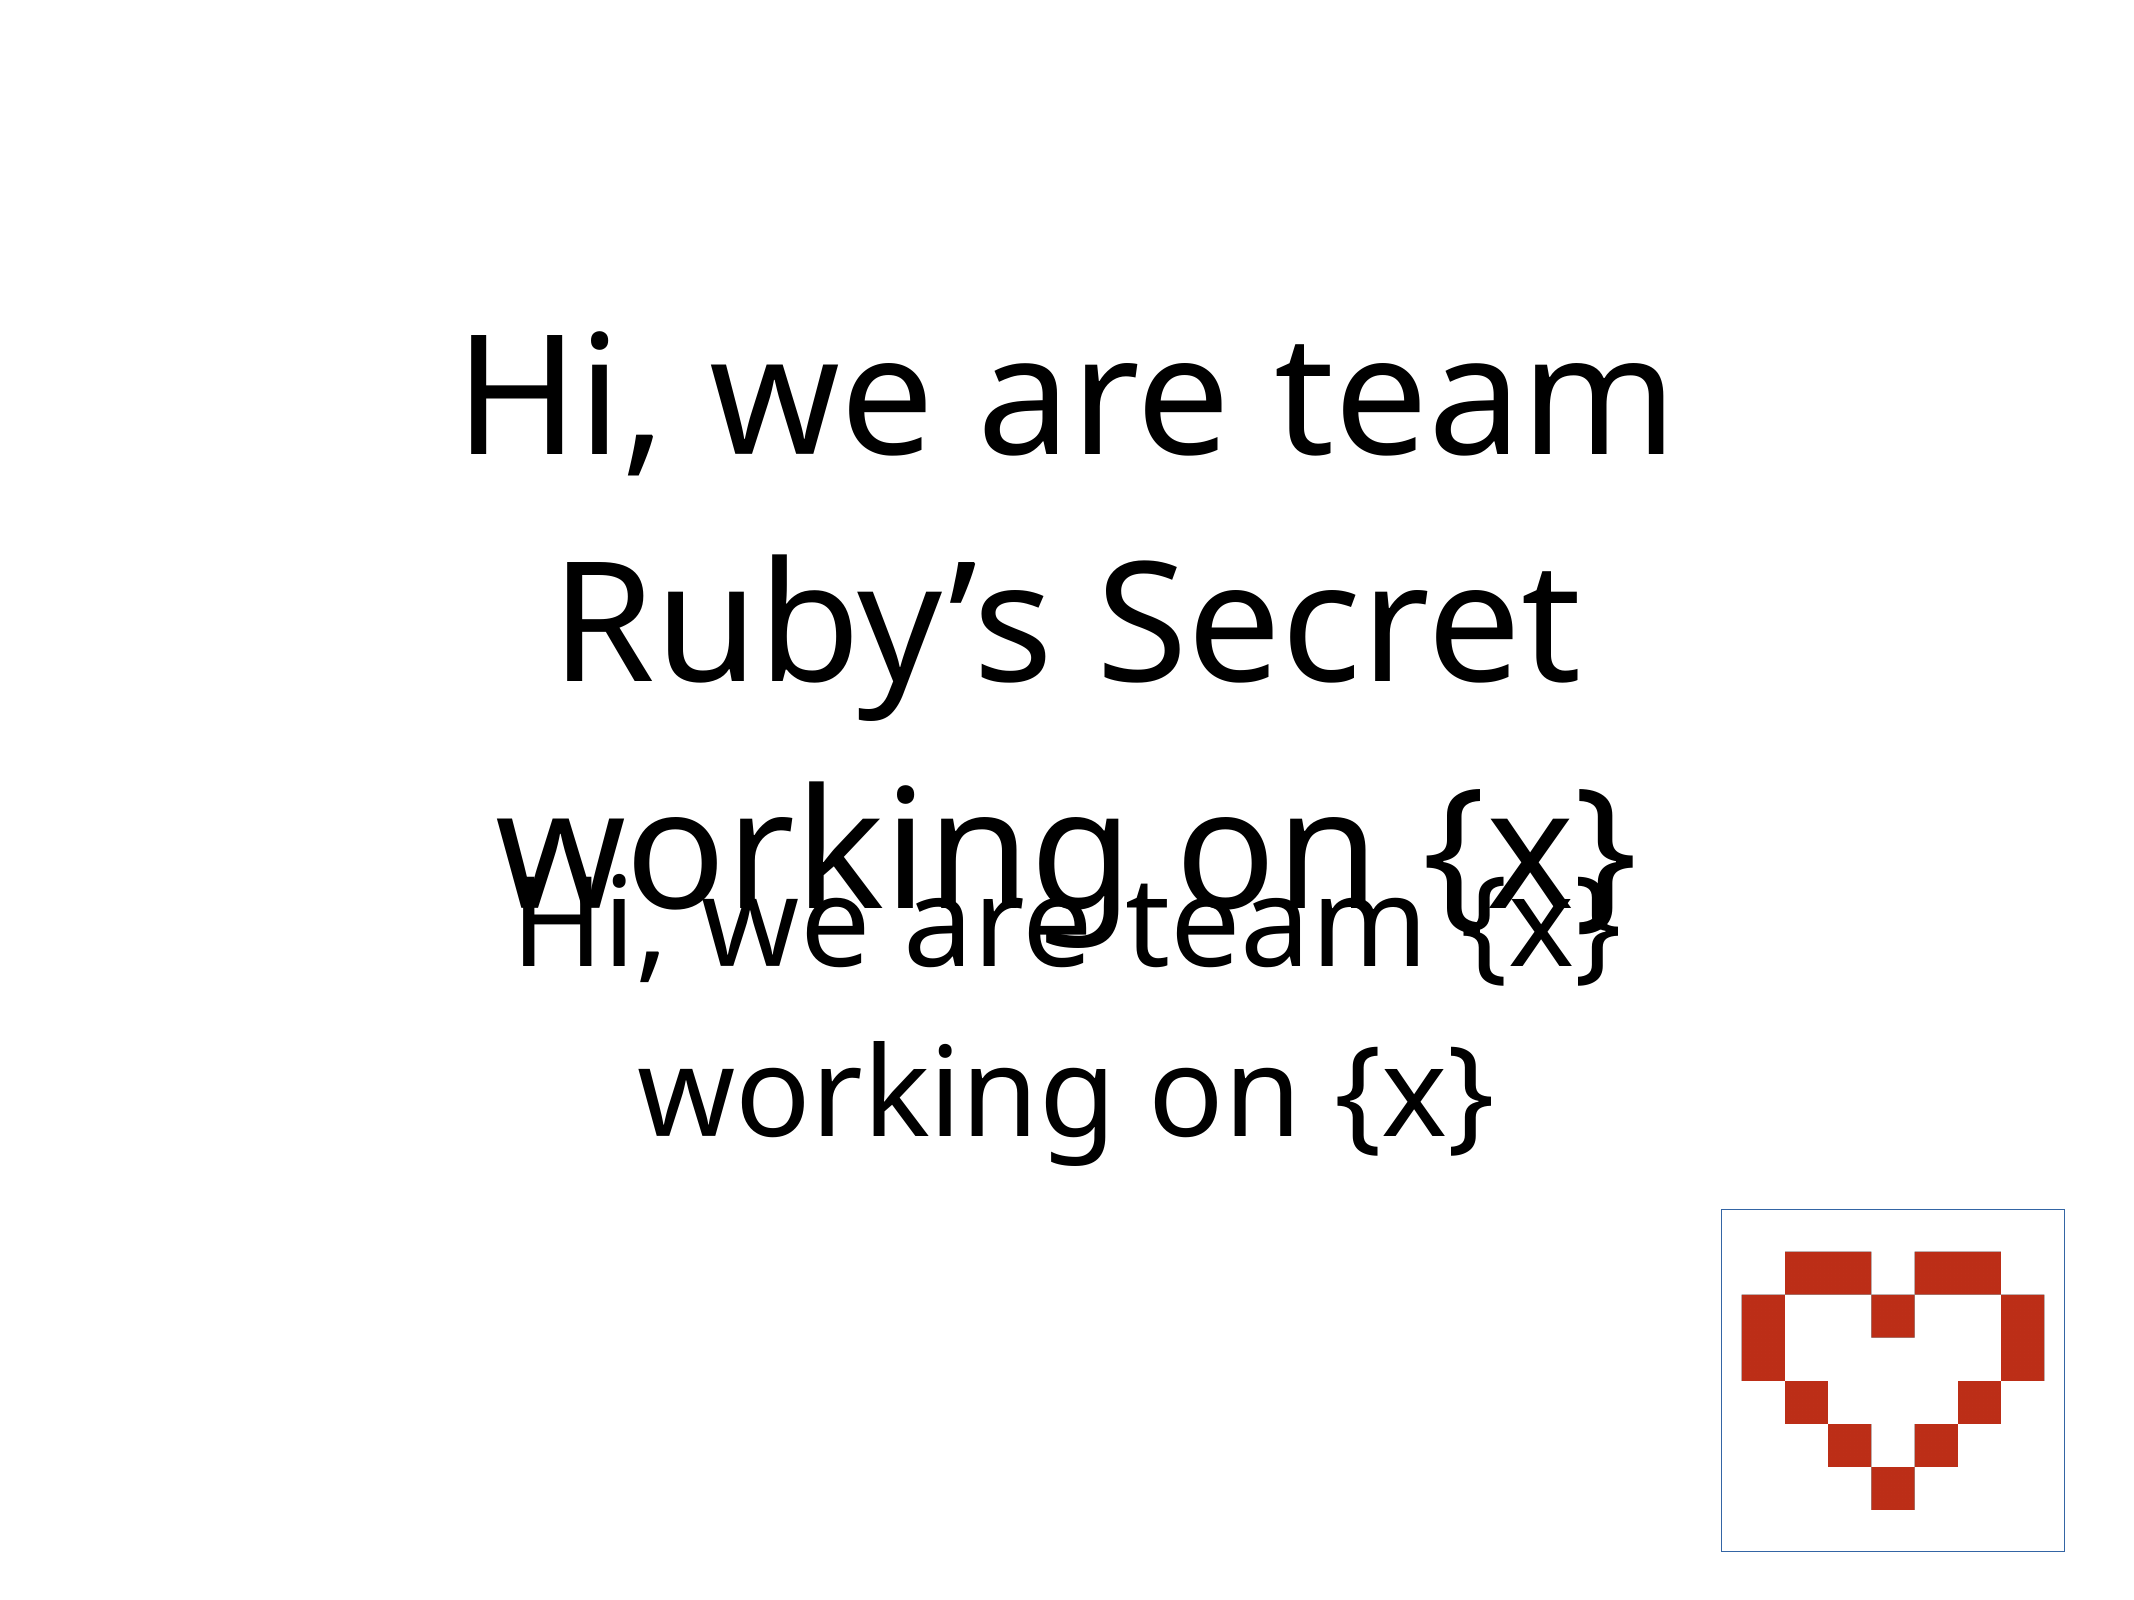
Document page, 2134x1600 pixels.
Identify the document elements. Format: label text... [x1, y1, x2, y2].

picture [1721, 1209, 2065, 1552]
text_box Hi, we are team Ruby’s Secret working on {x} [208, 268, 1926, 825]
text_box Hi, we are team {x} working on {x} [208, 825, 1926, 1131]
